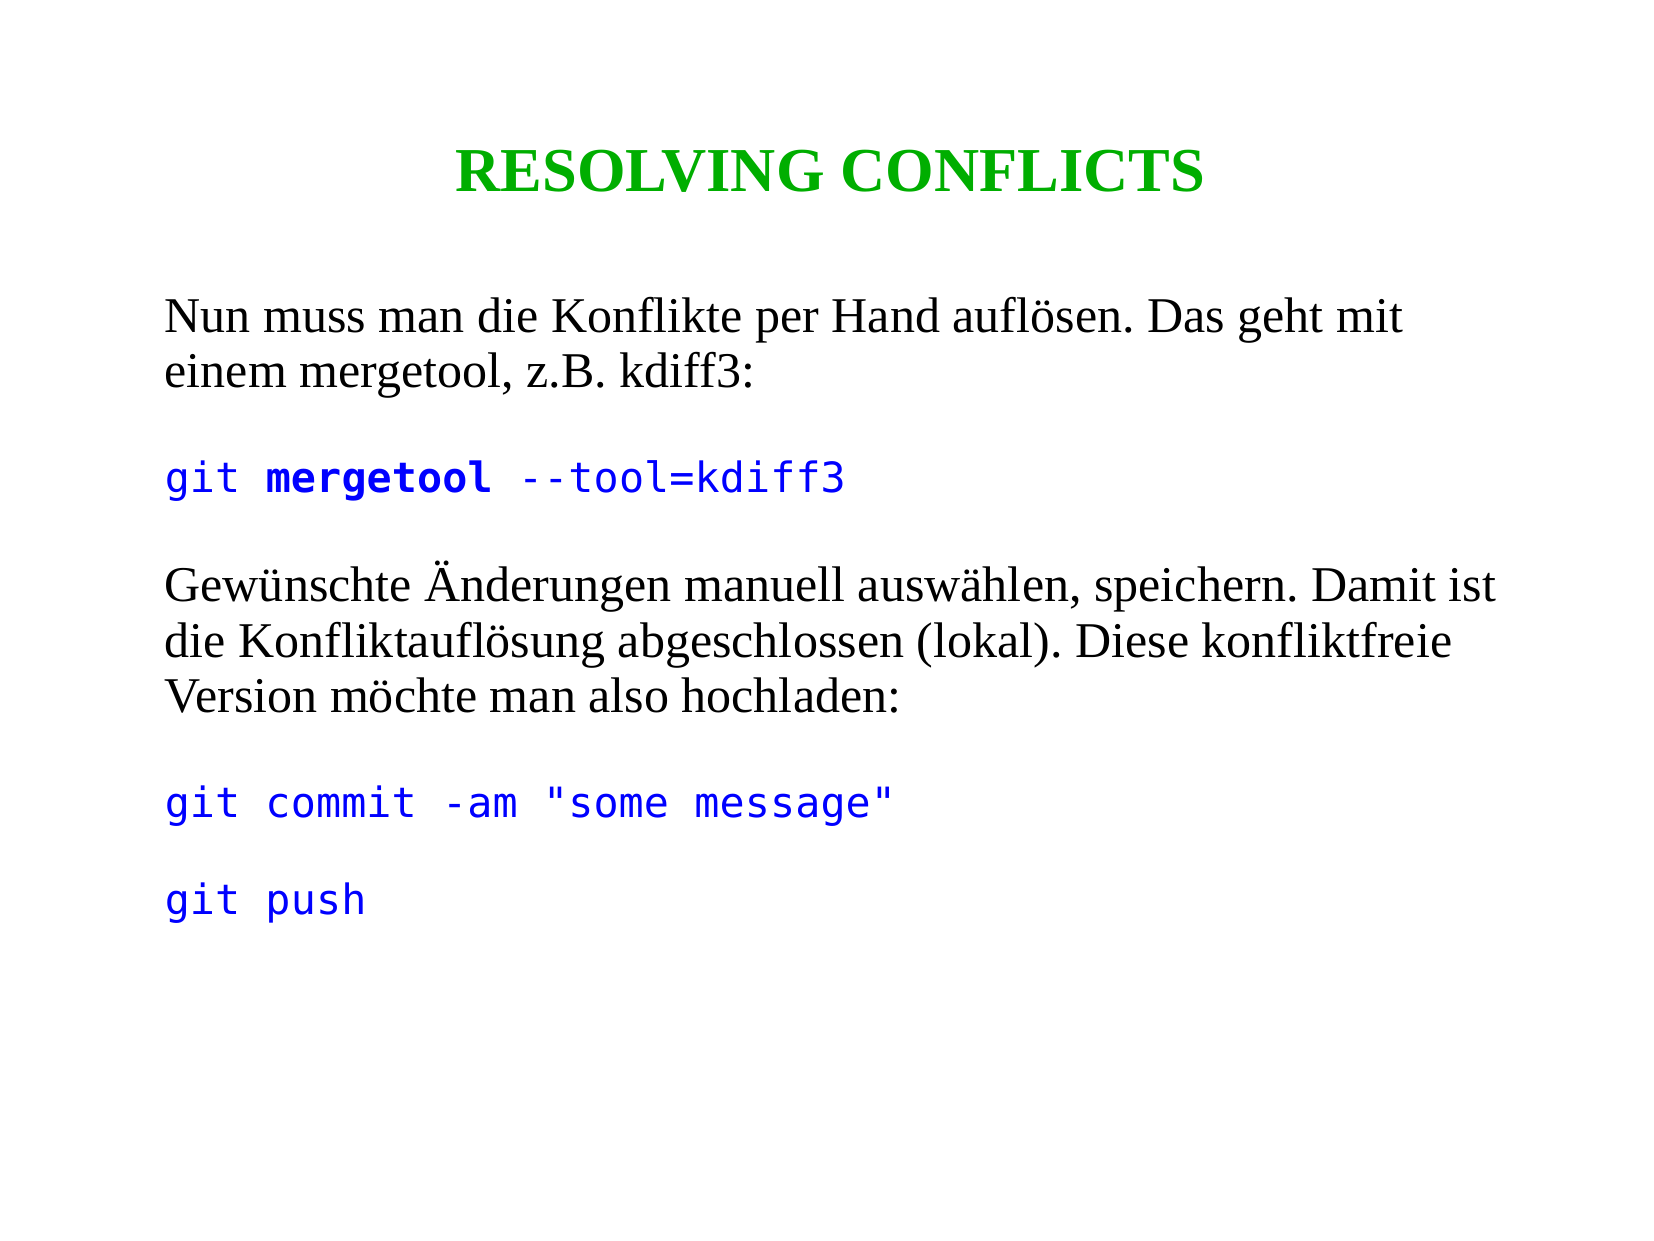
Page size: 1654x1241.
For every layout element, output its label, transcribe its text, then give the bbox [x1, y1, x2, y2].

text_box RESOLVING CONFLICTS Nun muss man die Konflikte per Hand auflösen. Das geht mit einem mergetool, z.B. kdiff3: git mergetool --tool=kdiff3 Gewünschte Änderungen manuell auswählen, speichern. Damit ist die Konfliktauflösung abgeschlossen (lokal). Diese konfliktfreie Version möchte man also hochladen: git commit -am "some message" git push [150, 45, 1516, 1186]
